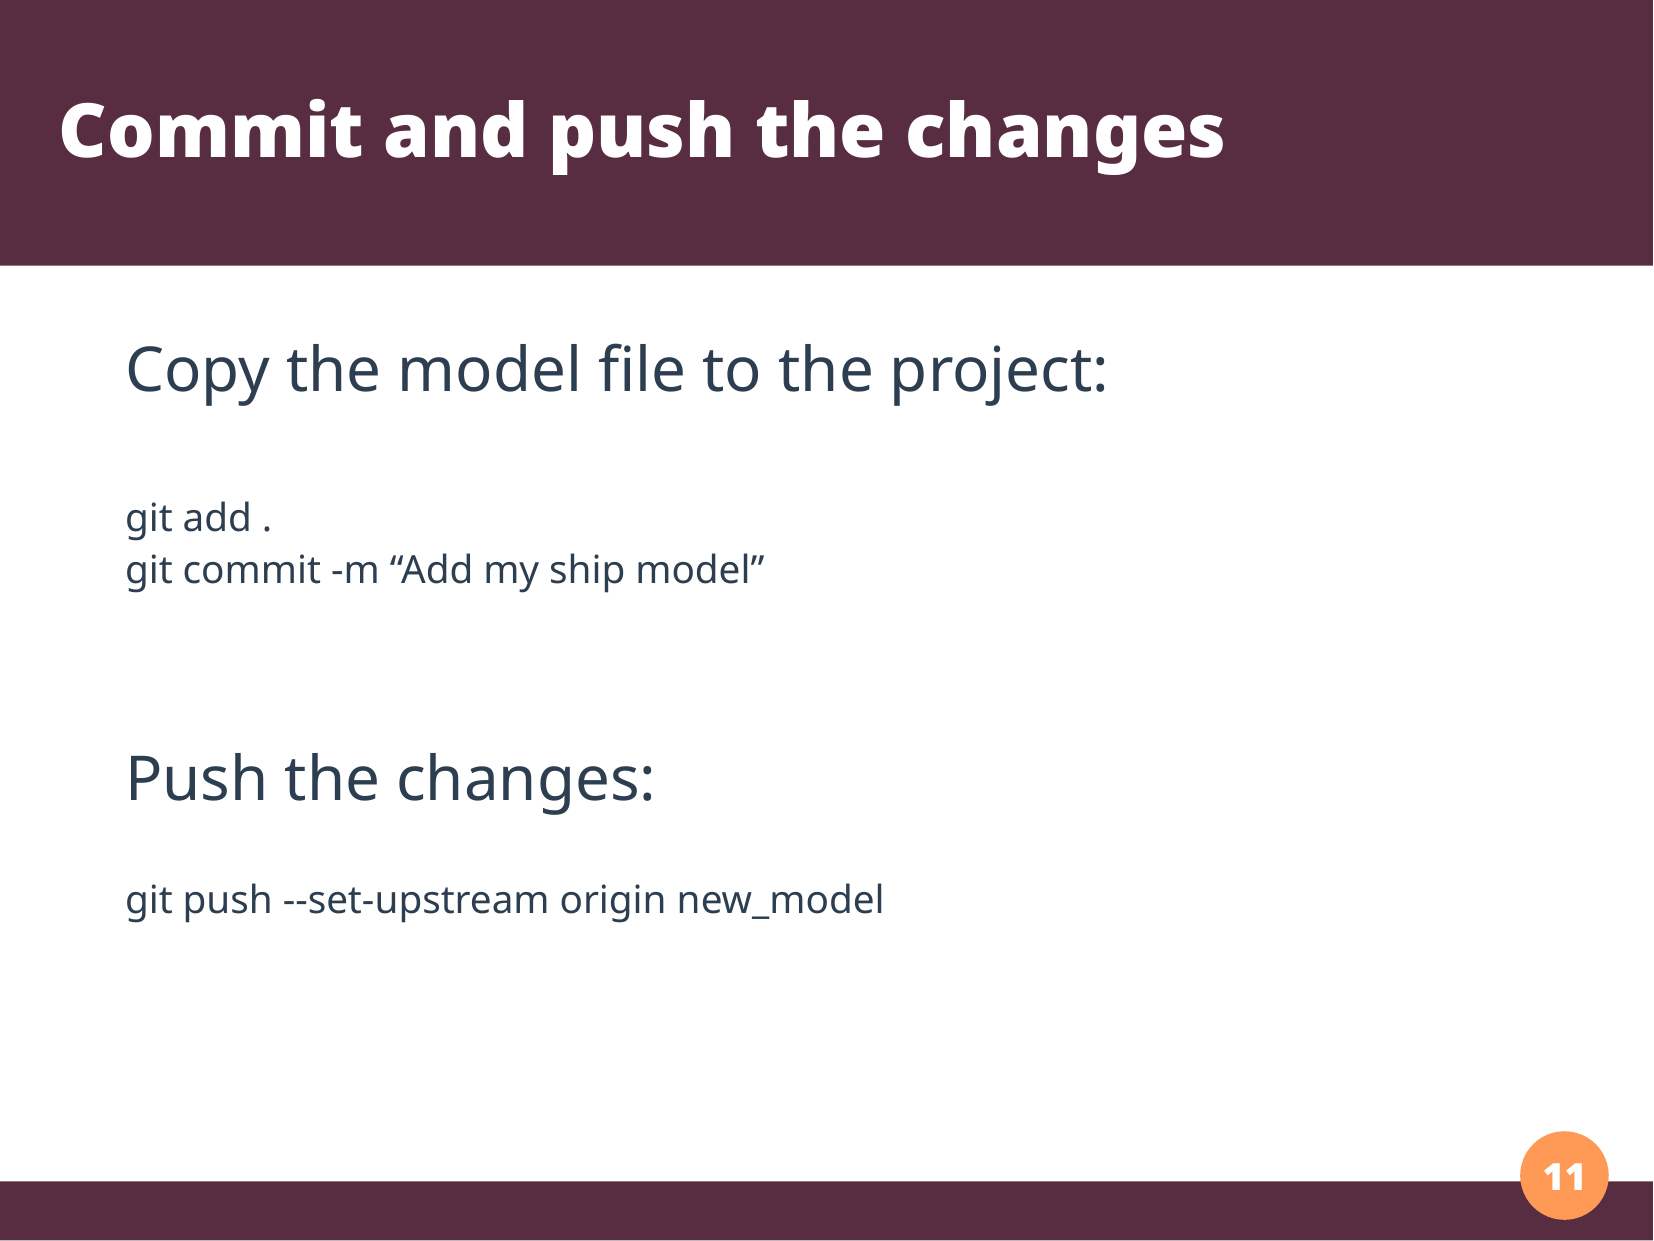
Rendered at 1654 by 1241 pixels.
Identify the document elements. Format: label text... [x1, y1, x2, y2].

list Copy the model file to the project: git add . git commit -m “Add my ship model” Push the changes: git push --set-upstream origin new_model [58, 324, 1594, 1152]
title Commit and push the changes [58, 49, 1594, 207]
